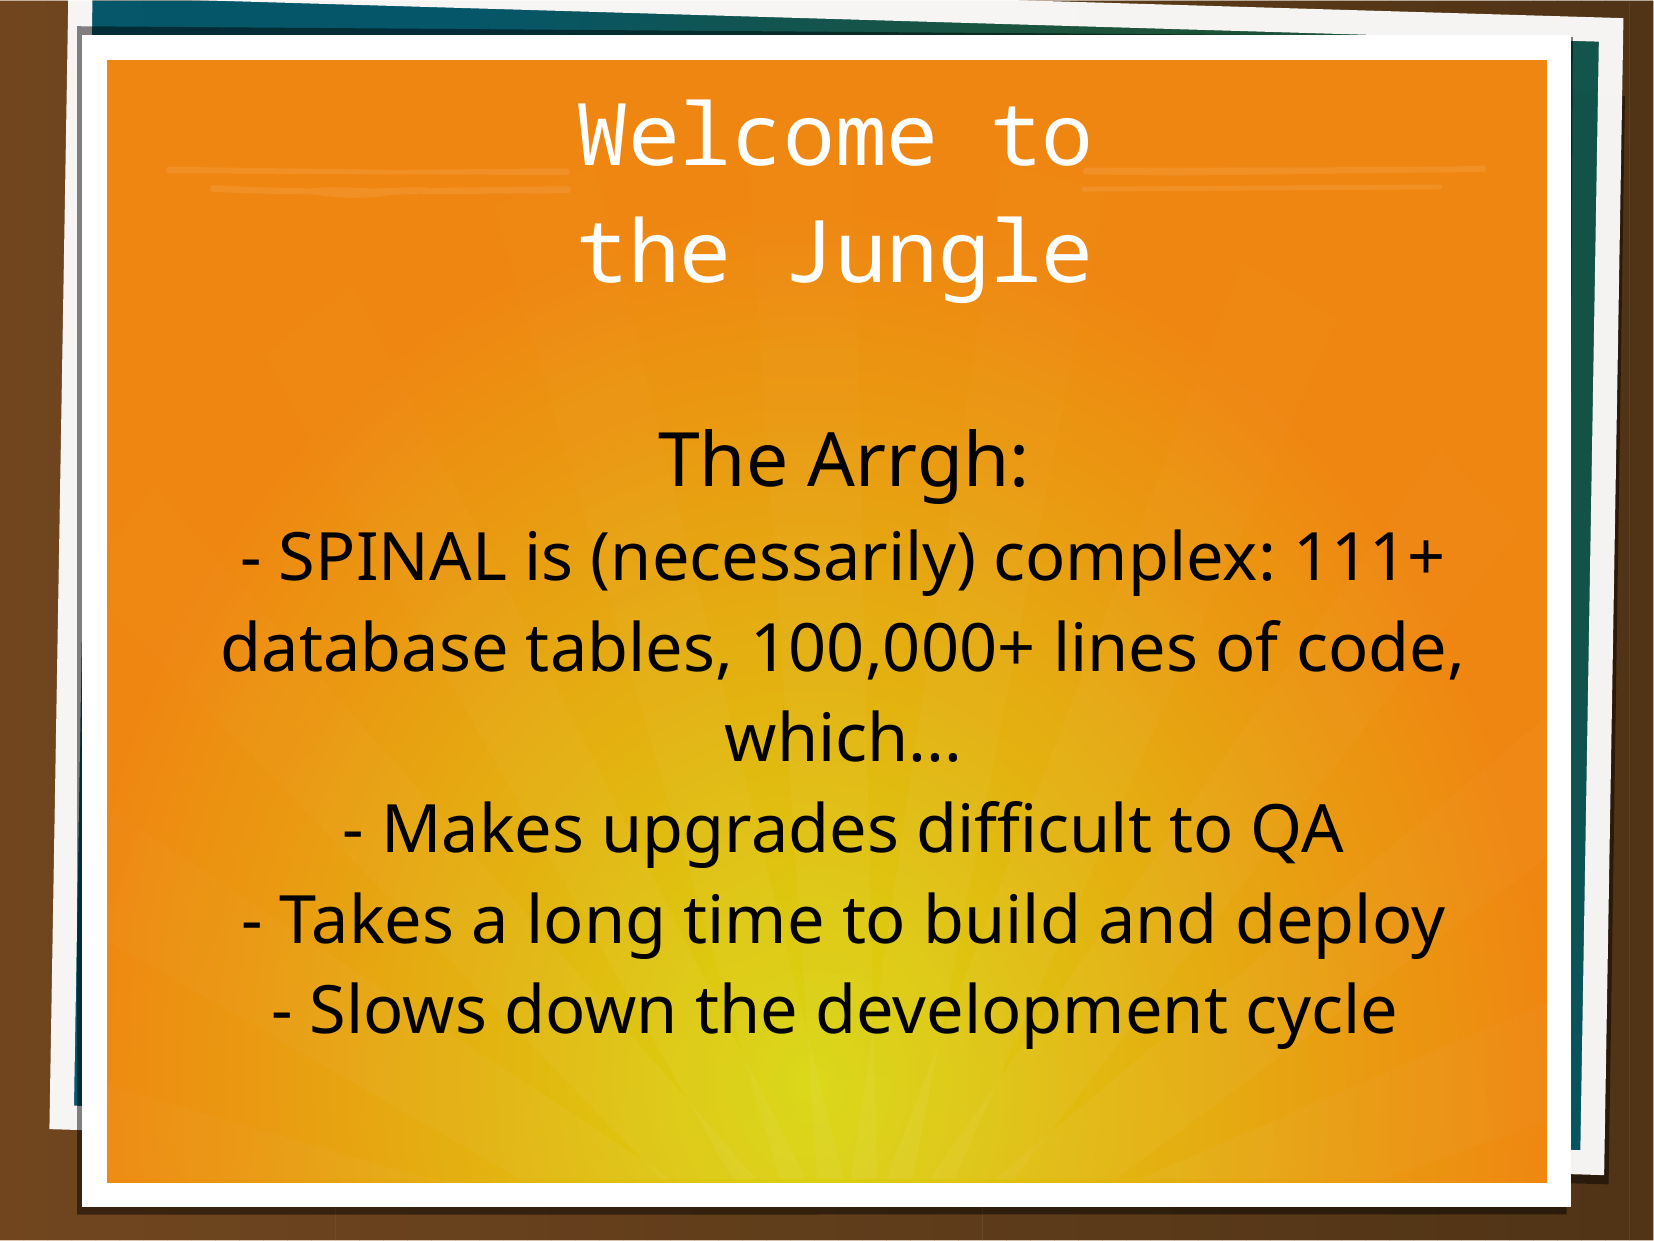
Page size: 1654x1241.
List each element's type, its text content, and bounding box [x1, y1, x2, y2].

title Welcome to the Jungle [575, 91, 1096, 290]
subtitle The Arrgh: - SPINAL is (necessarily) complex: 111+ database tables, 100,000+ lines of code, which... - Makes upgrades difficult to QA - Takes a long time to build and deploy - Slows down the development cycle [150, 290, 1538, 1171]
